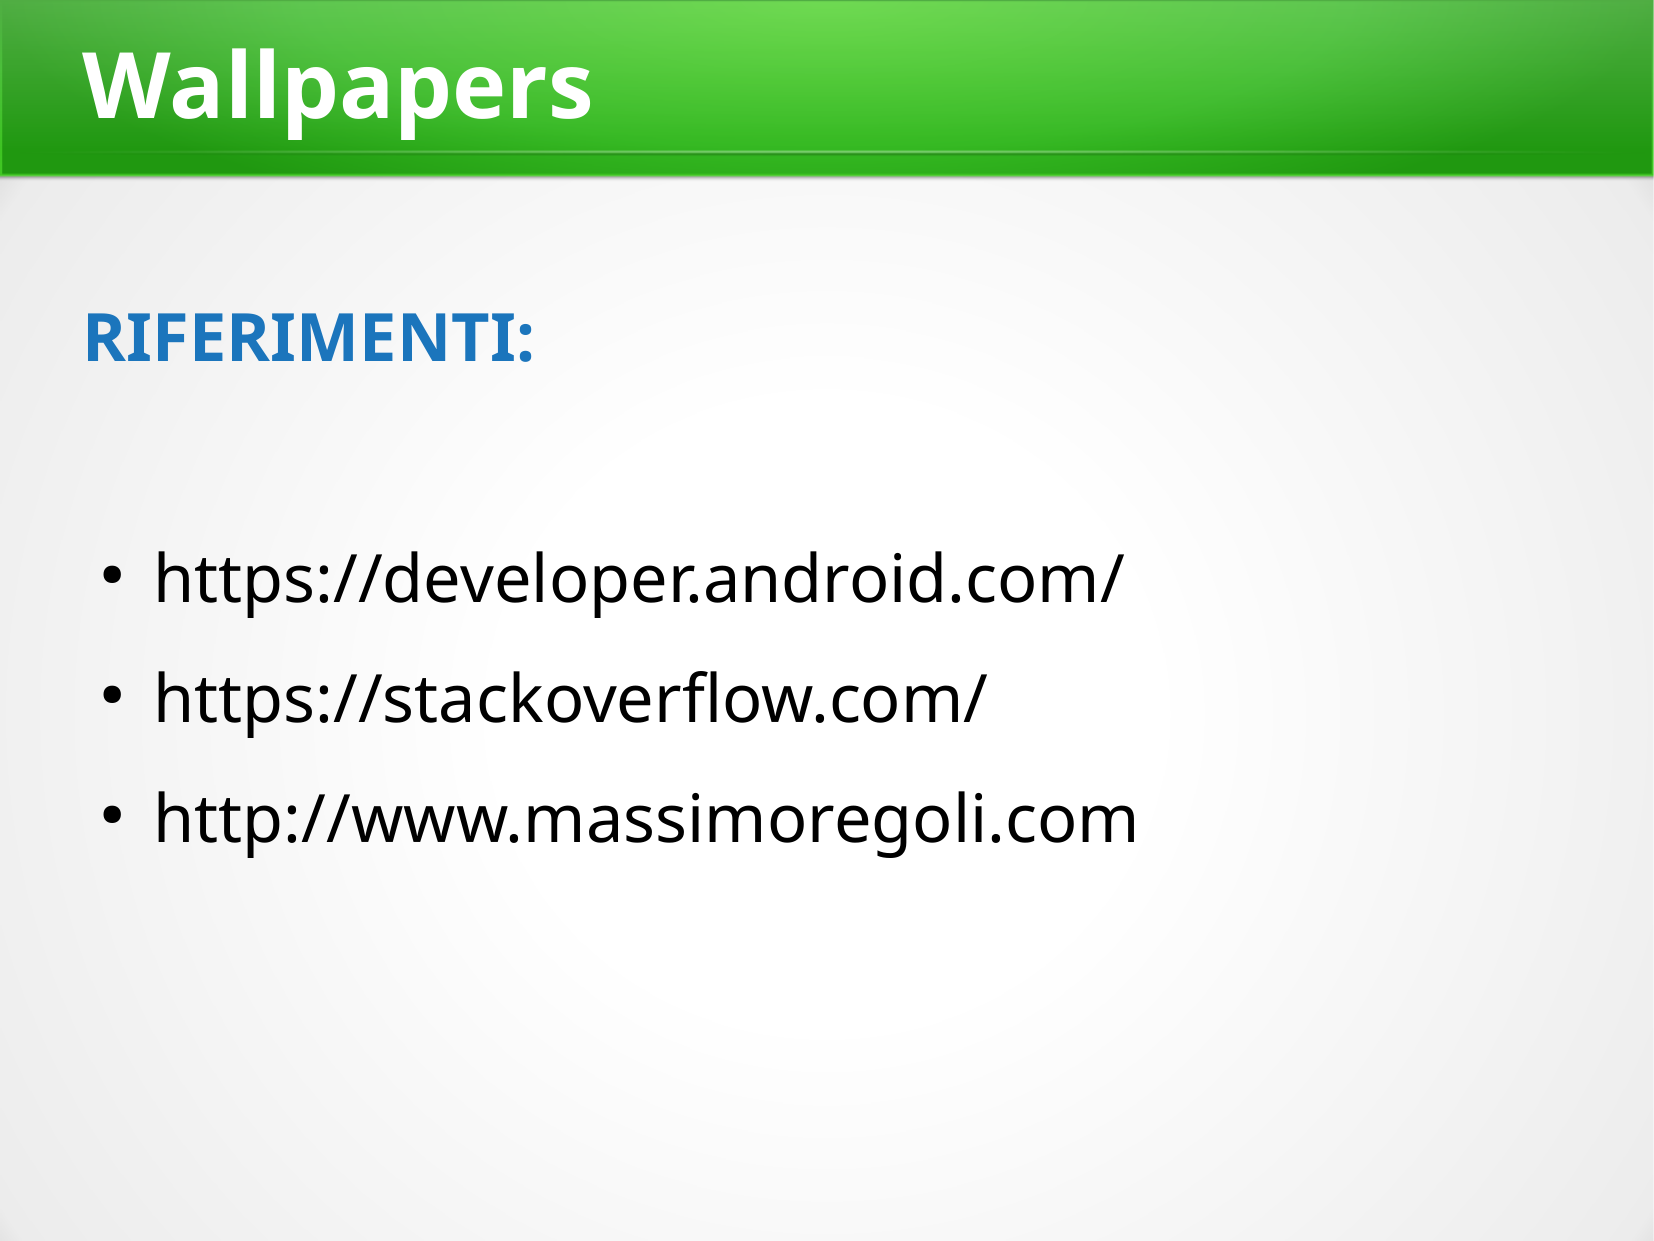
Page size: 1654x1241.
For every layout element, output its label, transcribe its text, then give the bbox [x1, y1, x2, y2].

title Wallpapers [82, 11, 1571, 154]
picture [0, 0, 1654, 1241]
list RIFERIMENTI: https://developer.android.com/ https://stackoverflow.com/ http://www.massimoregoli.com [82, 290, 1571, 1010]
